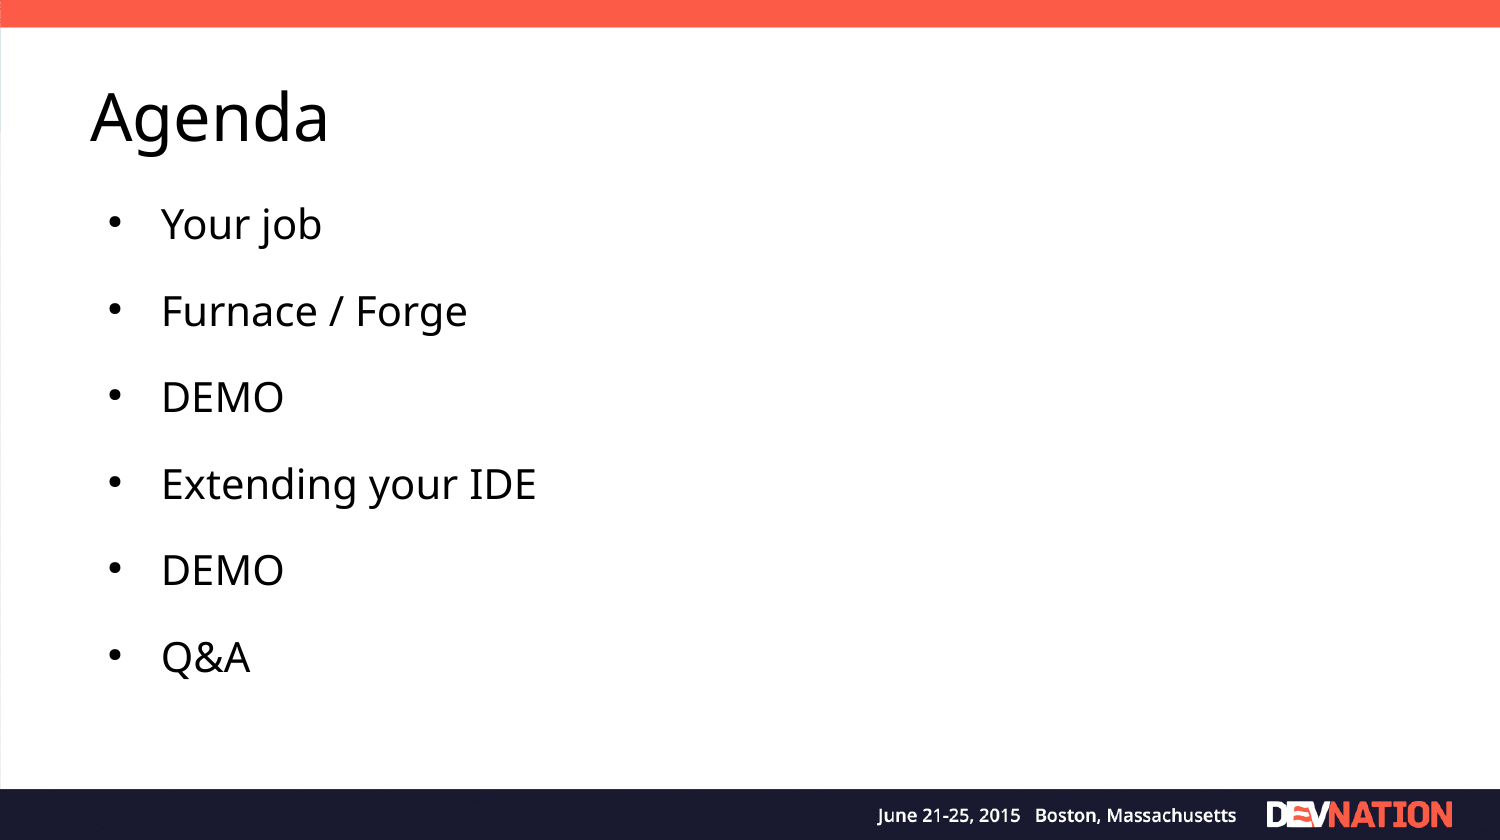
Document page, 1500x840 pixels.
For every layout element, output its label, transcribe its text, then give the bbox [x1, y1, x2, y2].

picture [0, 0, 1500, 840]
title Agenda [90, 44, 1440, 186]
list Your job Furnace / Forge DEMO Extending your IDE DEMO Q&A [90, 194, 1441, 683]
